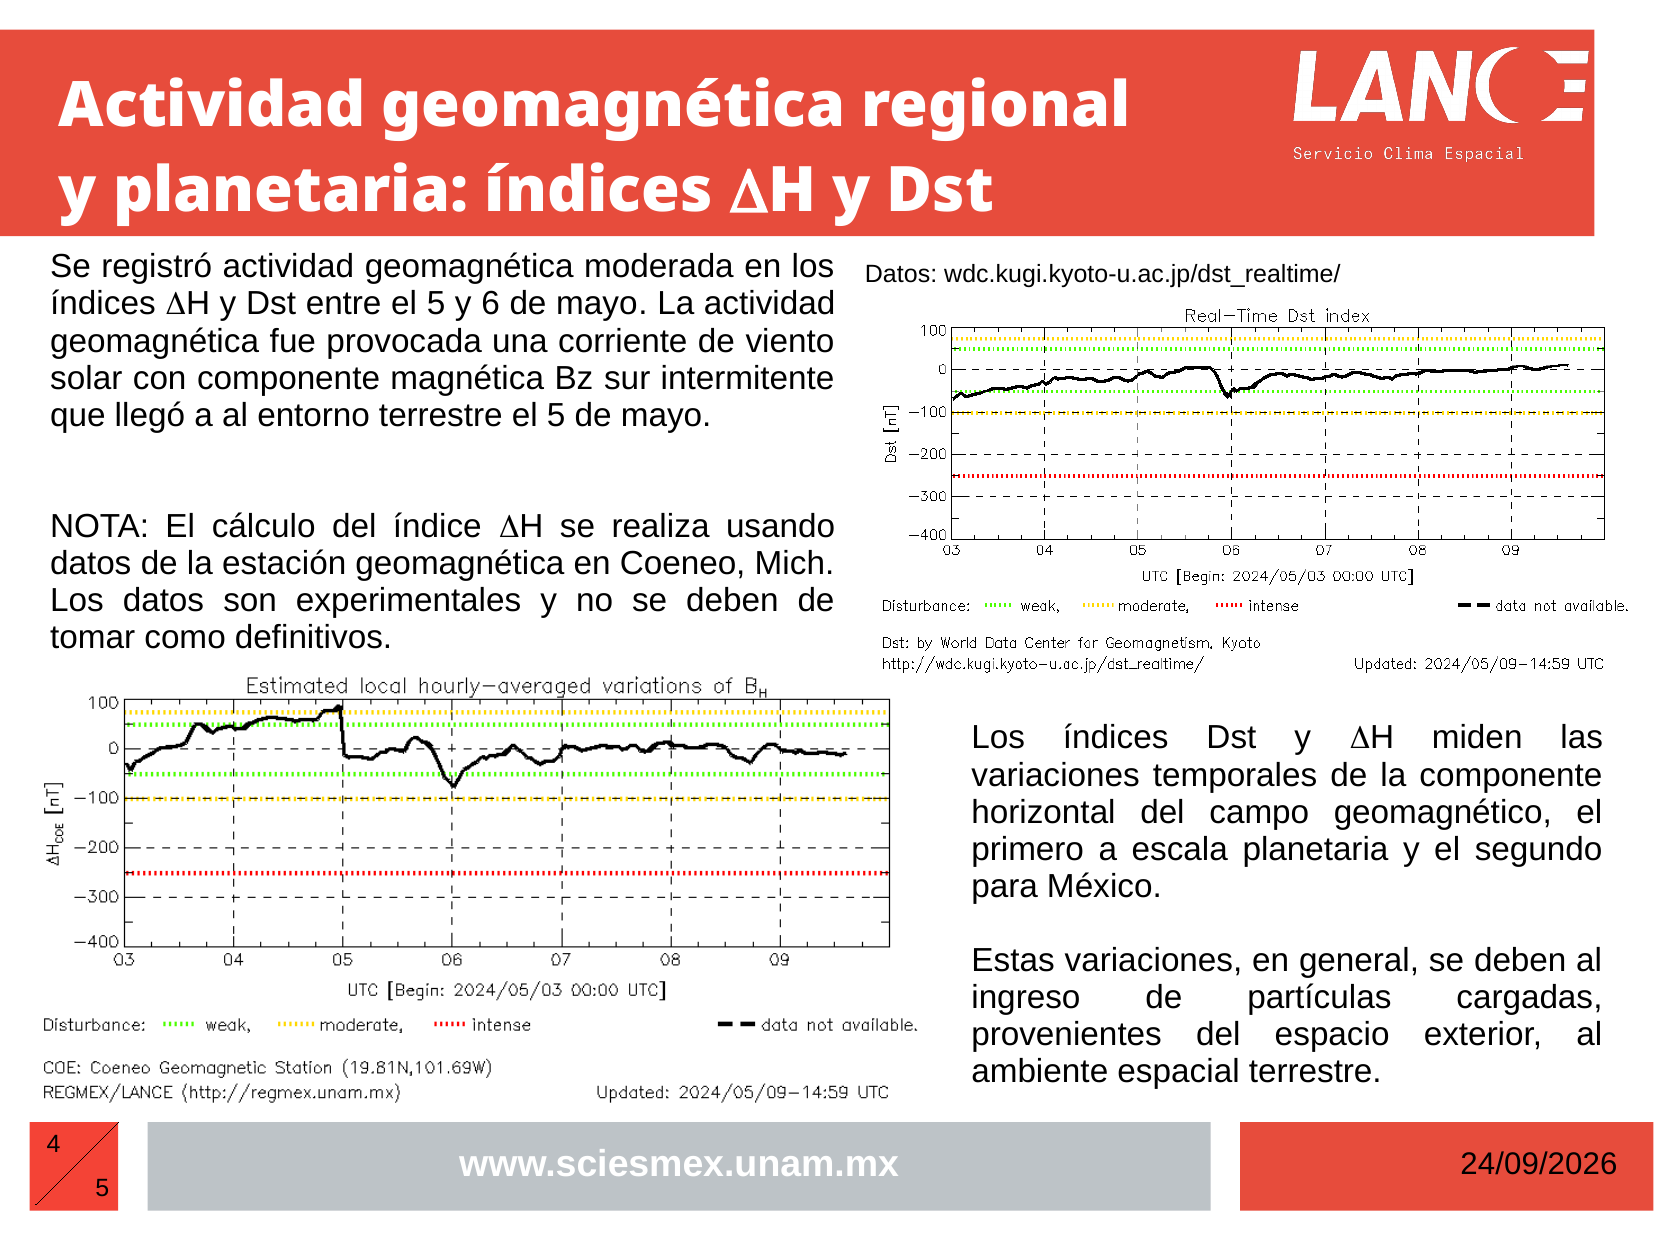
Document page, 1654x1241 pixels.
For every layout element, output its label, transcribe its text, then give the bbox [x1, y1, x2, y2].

text_box Los índices Dst y DH miden las variaciones temporales de la componente horizontal del campo geomagnético, el primero a escala planetaria y el segundo para México. Estas variaciones, en general, se deben al ingreso de partículas cargadas, provenientes del espacio exterior, al ambiente espacial terrestre. [956, 711, 1619, 1097]
text_box www.sciesmex.unam.mx [153, 1122, 1205, 1205]
text_box 5 [35, 1151, 125, 1209]
picture [1293, 47, 1589, 162]
text_box Datos: wdc.kugi.kyoto-u.ac.jp/dst_realtime/ [851, 252, 1371, 296]
text_box 09/05/2024 [1424, 1122, 1654, 1205]
text_box Se registró actividad geomagnética moderada en los índices DH y Dst entre el 5 y 6 de mayo. La actividad geomagnética fue provocada una corriente de viento solar con componente magnética Bz sur intermitente que llegó a al entorno terrestre el 5 de mayo. NOTA: El cálculo del índice DH se realiza usando datos de la estación geomagnética en Coeneo, Mich. Los datos son experimentales y no se deben de tomar como definitivos. [35, 240, 851, 768]
text_box <número> [31, 1122, 176, 1170]
title Actividad geomagnética regional y planetaria: índices DH y Dst [59, 59, 1312, 207]
picture [34, 289, 1642, 1105]
